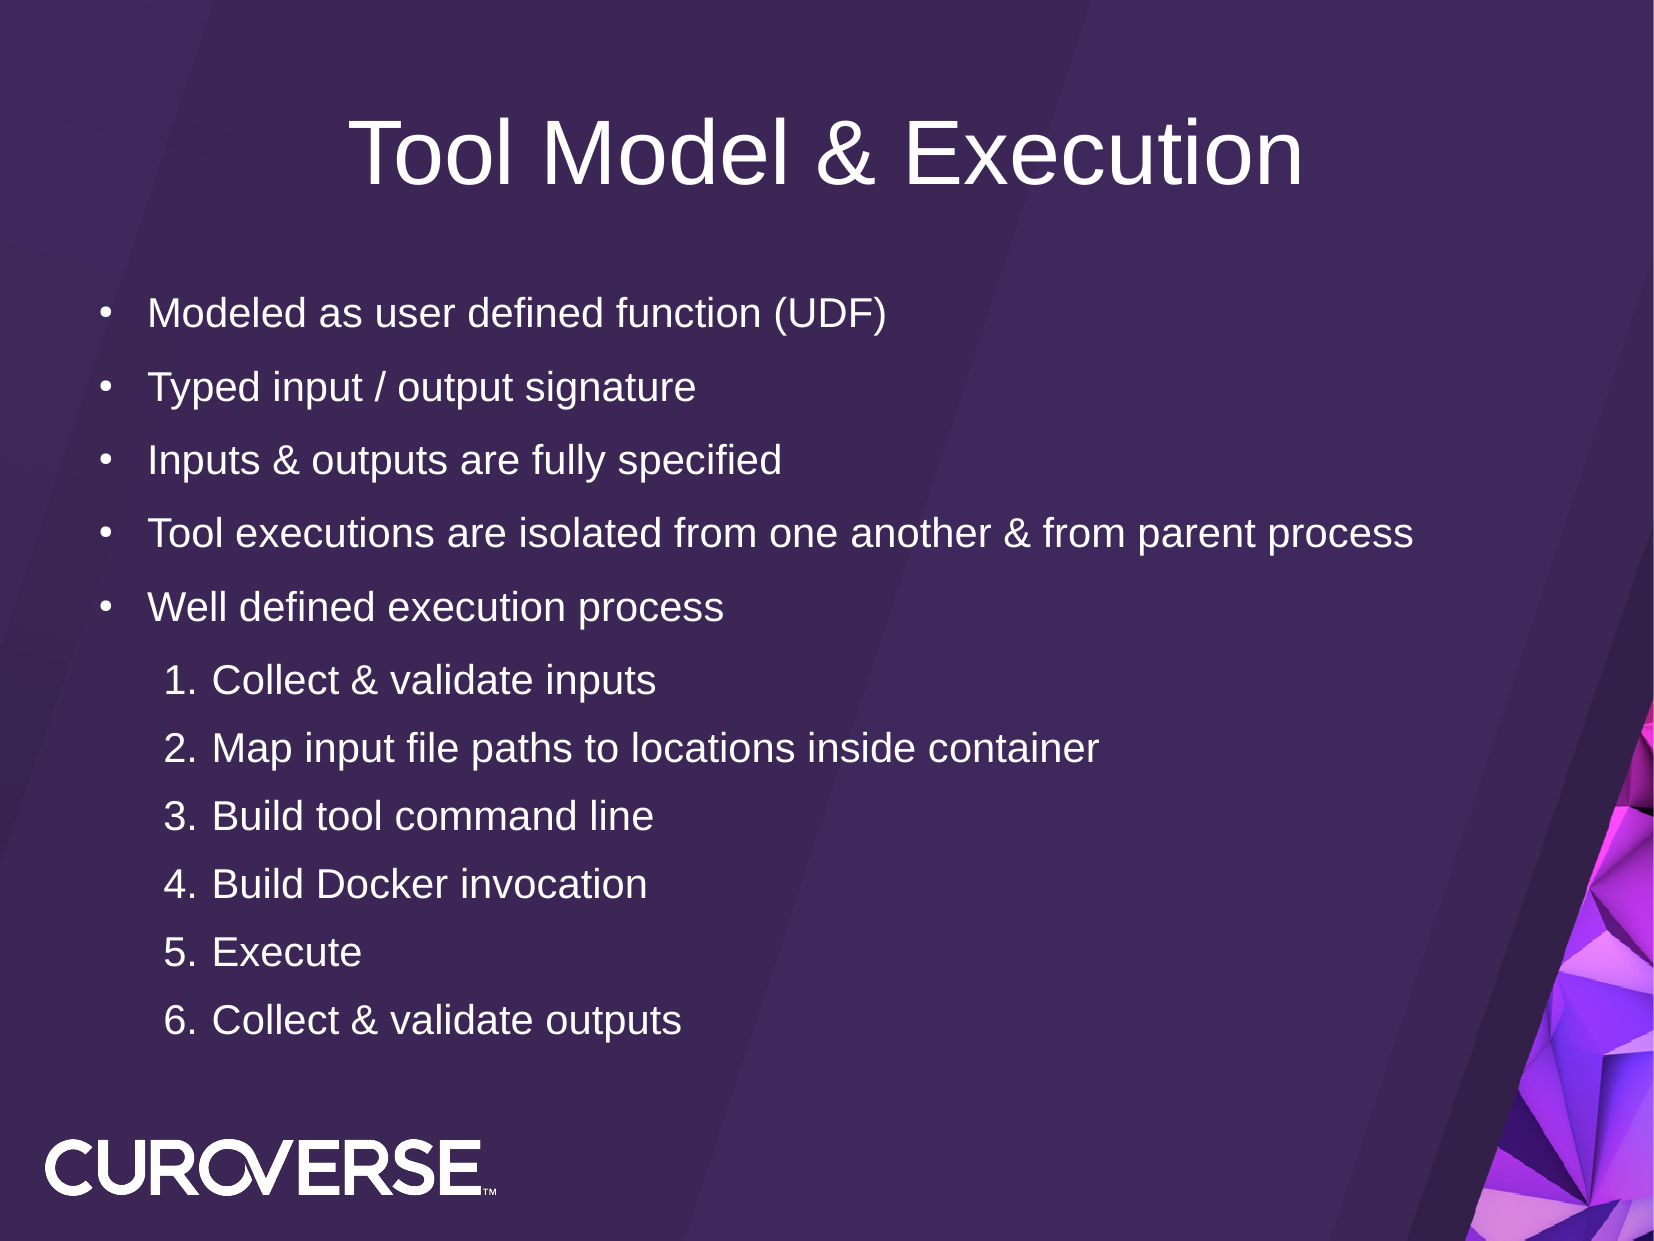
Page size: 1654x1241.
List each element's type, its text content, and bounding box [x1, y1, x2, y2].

list Modeled as user defined function (UDF) Typed input / output signature Inputs & outputs are fully specified Tool executions are isolated from one another & from parent process Well defined execution process Collect & validate inputs Map input file paths to locations inside container Build tool command line Build Docker invocation Execute Collect & validate outputs [82, 290, 1571, 1051]
picture [0, 0, 1654, 1241]
title Tool Model & Execution [82, 49, 1571, 257]
